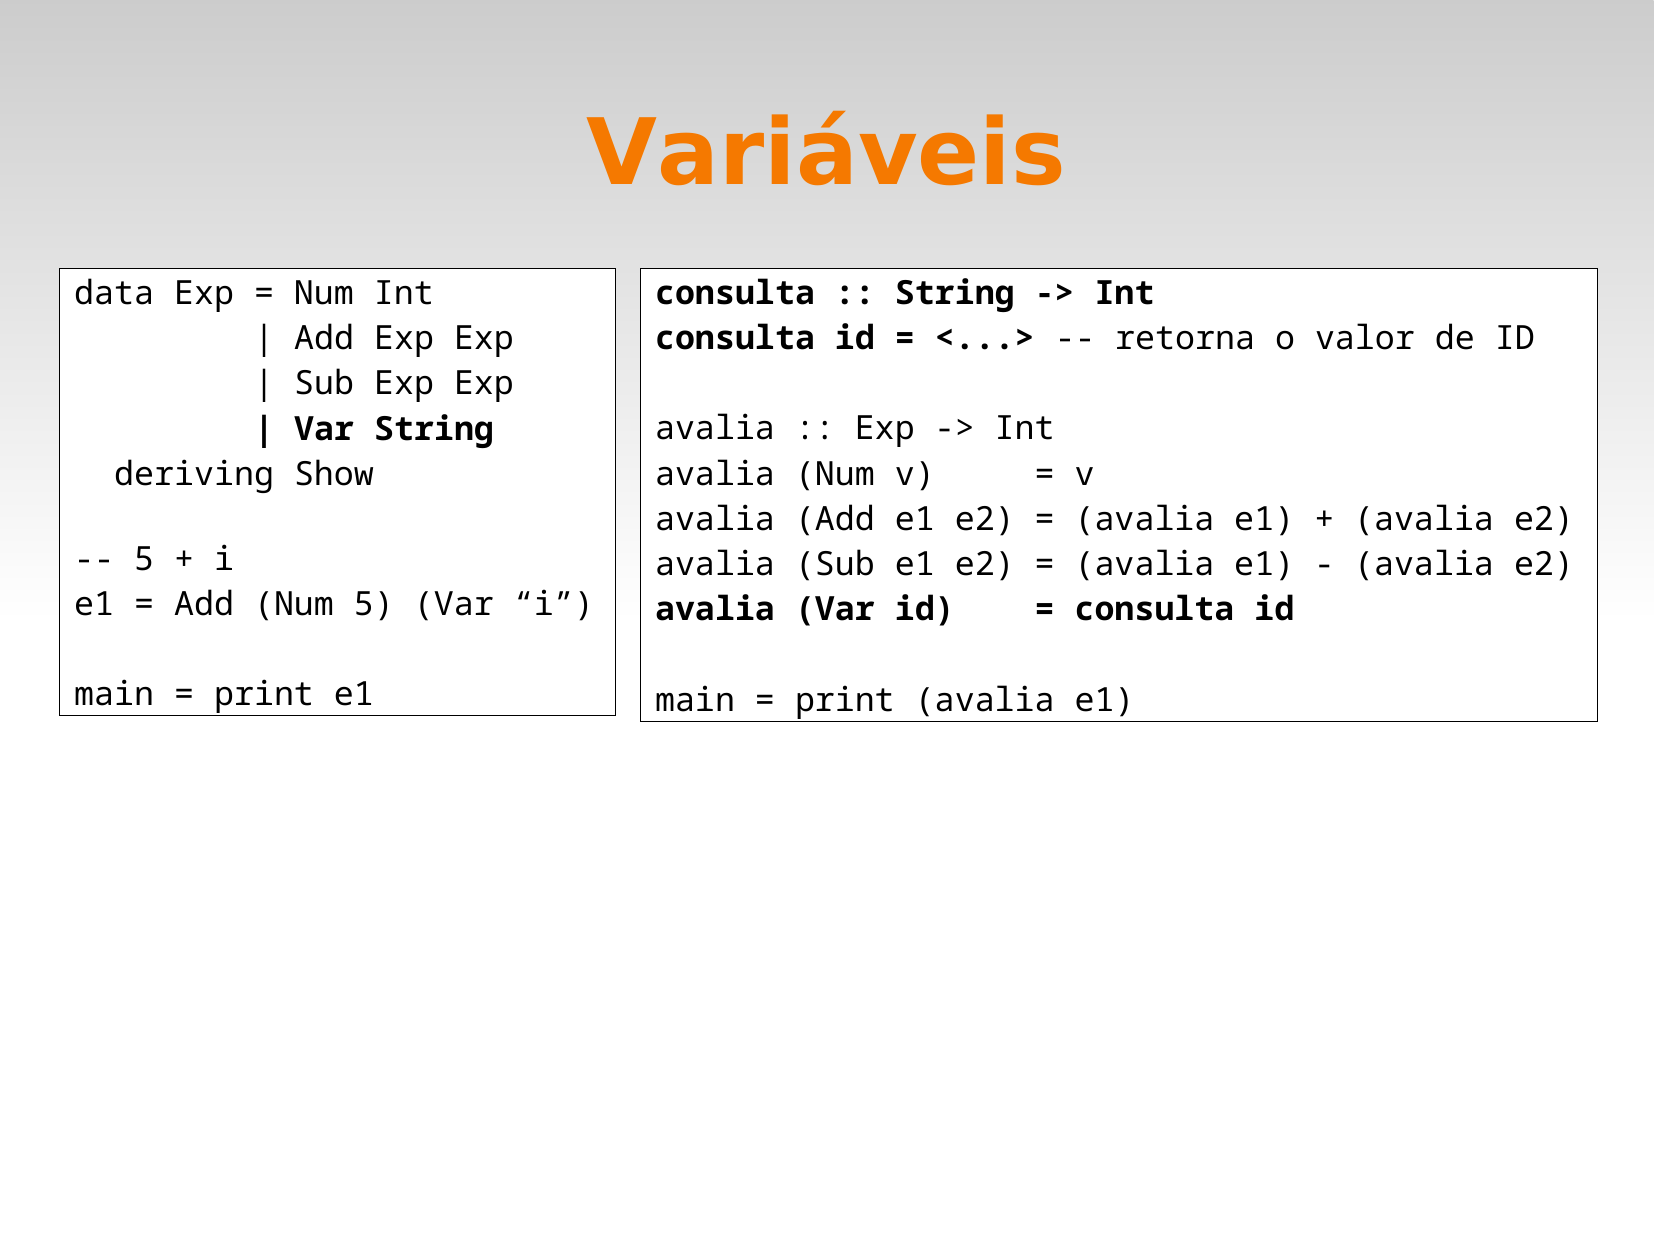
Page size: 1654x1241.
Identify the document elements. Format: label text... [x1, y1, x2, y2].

text_box consulta :: String -> Int consulta id = <...> -- retorna o valor de ID avalia :: Exp -> Int avalia (Num v) = v avalia (Add e1 e2) = (avalia e1) + (avalia e2) avalia (Sub e1 e2) = (avalia e1) - (avalia e2) avalia (Var id) = consulta id main = print (avalia e1) [640, 307, 1598, 683]
text_box data Exp = Num Int | Add Exp Exp | Sub Exp Exp | Var String deriving Show -- 5 + i e1 = Add (Num 5) (Var “i”) main = print e1 [59, 303, 616, 681]
title Variáveis [82, 49, 1571, 257]
